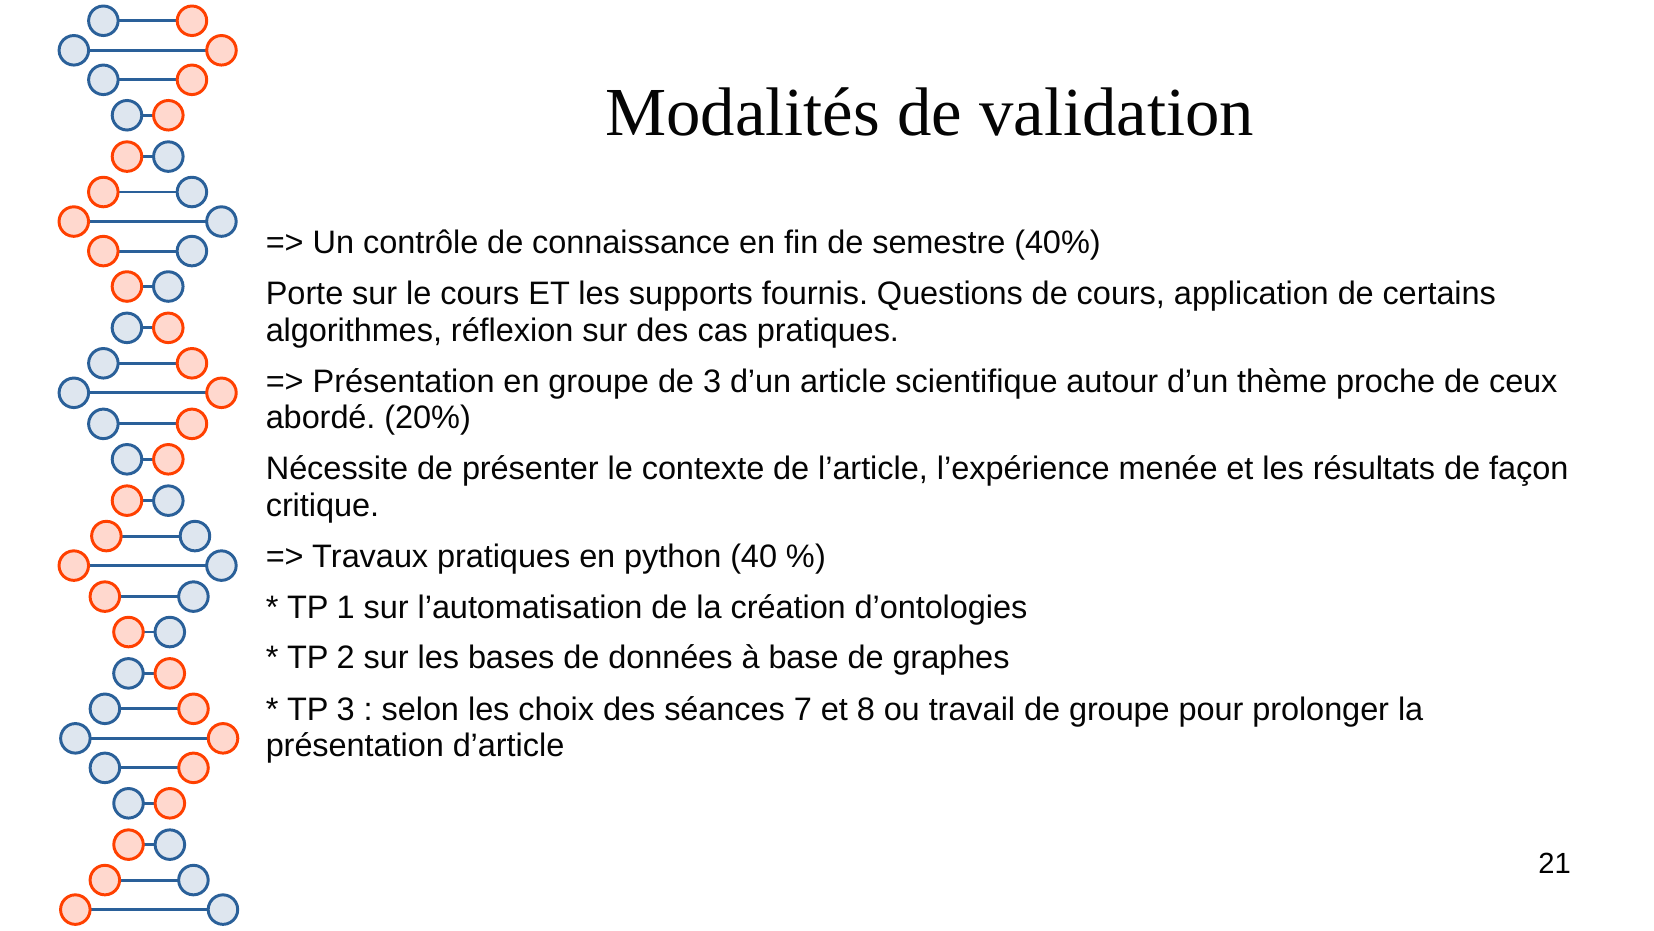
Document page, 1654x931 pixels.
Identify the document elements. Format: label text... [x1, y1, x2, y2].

title Modalités de validation [265, 35, 1595, 189]
list => Un contrôle de connaissance en fin de semestre (40%) Porte sur le cours ET les supports fournis. Questions de cours, application de certains algorithmes, réflexion sur des cas pratiques. => Présentation en groupe de 3 d’un article scientifique autour d’un thème proche de ceux abordé. (20%) Nécessite de présenter le contexte de l’article, l’expérience menée et les résultats de façon critique. => Travaux pratiques en python (40 %) * TP 1 sur l’automatisation de la création d’ontologies * TP 2 sur les bases de données à base de graphes * TP 3 : selon les choix des séances 7 et 8 ou travail de groupe pour prolonger la présentation d’article [265, 224, 1595, 764]
